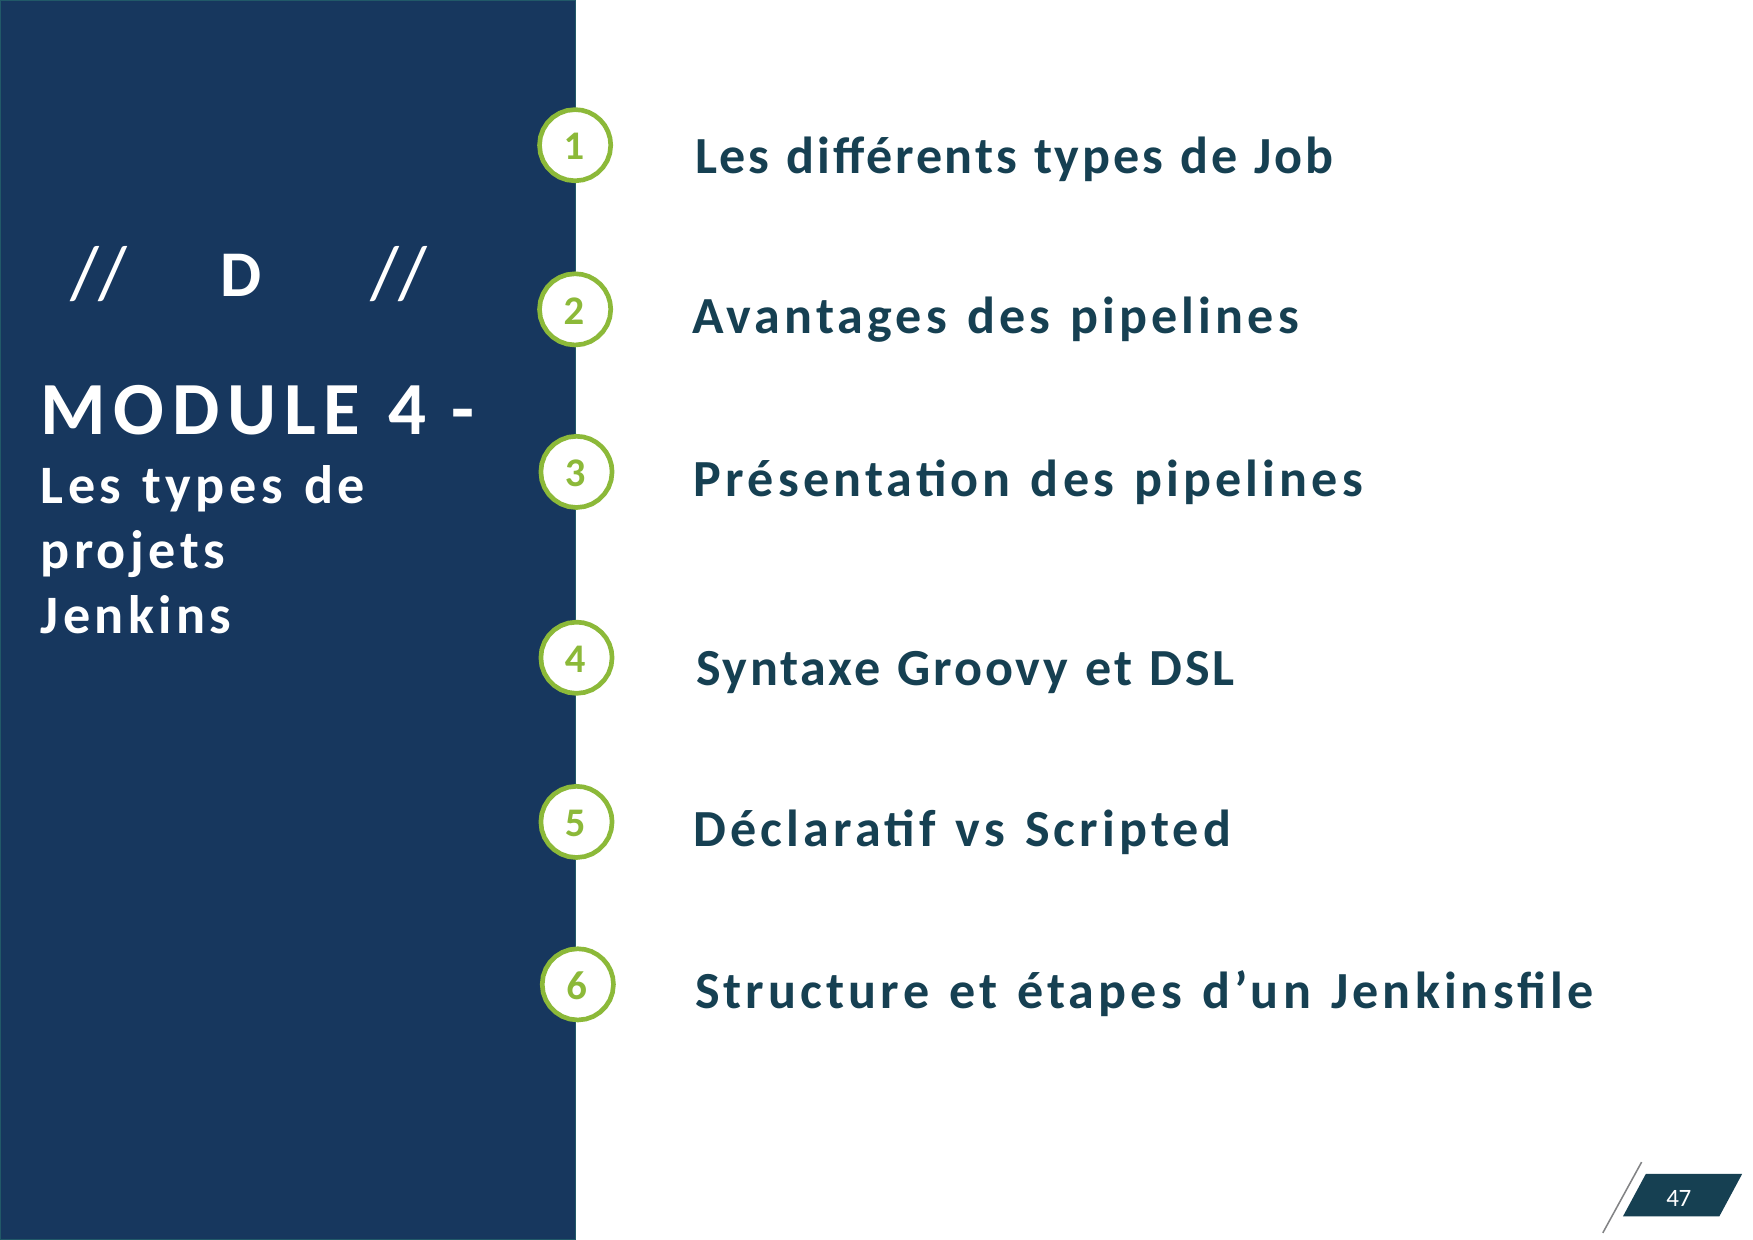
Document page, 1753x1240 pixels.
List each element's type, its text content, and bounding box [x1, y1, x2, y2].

text_box Déclaratif vs Scripted [691, 792, 1690, 857]
text_box // D // MODULE 4 - Les types de projets Jenkins [38, 144, 516, 645]
text_box 6 [564, 955, 592, 1008]
text_box Structure et étapes d’un Jenkinsfile [693, 954, 1692, 1020]
text_box 3 [562, 443, 591, 495]
text_box Syntaxe Groovy et DSL [694, 631, 1578, 697]
text_box 4 [562, 628, 591, 681]
text_box [0, 0, 576, 1240]
text_box Présentation des pipelines [691, 442, 1690, 507]
text_box Avantages des pipelines [690, 279, 1689, 345]
text_box Les différents types de Job [692, 118, 1576, 184]
text_box [544, 439, 609, 505]
text_box [542, 280, 608, 342]
text_box 1 [561, 116, 589, 169]
text_box [544, 789, 609, 855]
text_box <number> [1638, 1174, 1753, 1220]
text_box 5 [562, 793, 591, 845]
text_box 2 [561, 280, 589, 333]
text_box [544, 629, 609, 690]
text_box [542, 116, 608, 178]
text_box [545, 955, 611, 1017]
